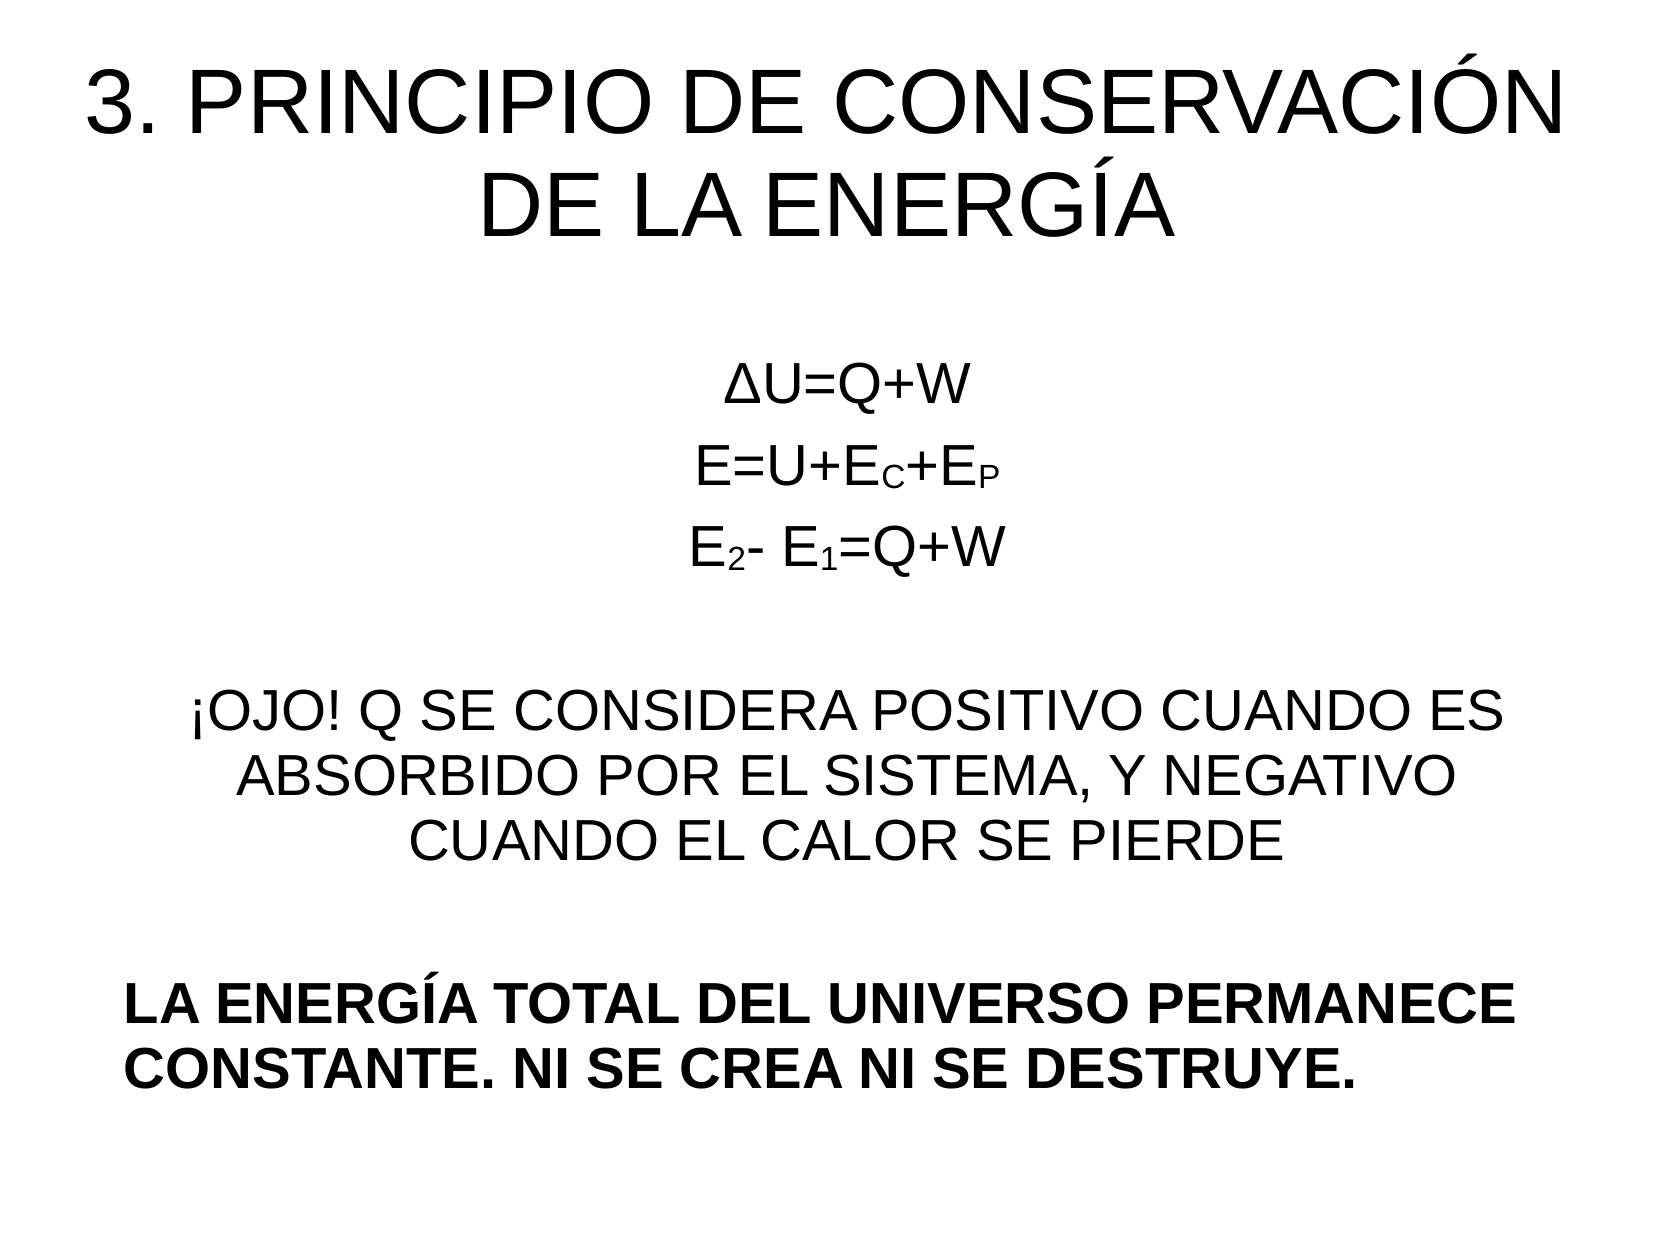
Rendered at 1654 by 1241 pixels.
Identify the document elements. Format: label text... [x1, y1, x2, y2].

list ΔU=Q+W E=U+EC+EP E2- E1=Q+W ¡OJO! Q SE CONSIDERA POSITIVO CUANDO ES ABSORBIDO POR EL SISTEMA, Y NEGATIVO CUANDO EL CALOR SE PIERDE LA ENERGÍA TOTAL DEL UNIVERSO PERMANECE CONSTANTE. NI SE CREA NI SE DESTRUYE. [82, 290, 1571, 1109]
title 3. PRINCIPIO DE CONSERVACIÓN DE LA ENERGÍA [82, 49, 1571, 257]
